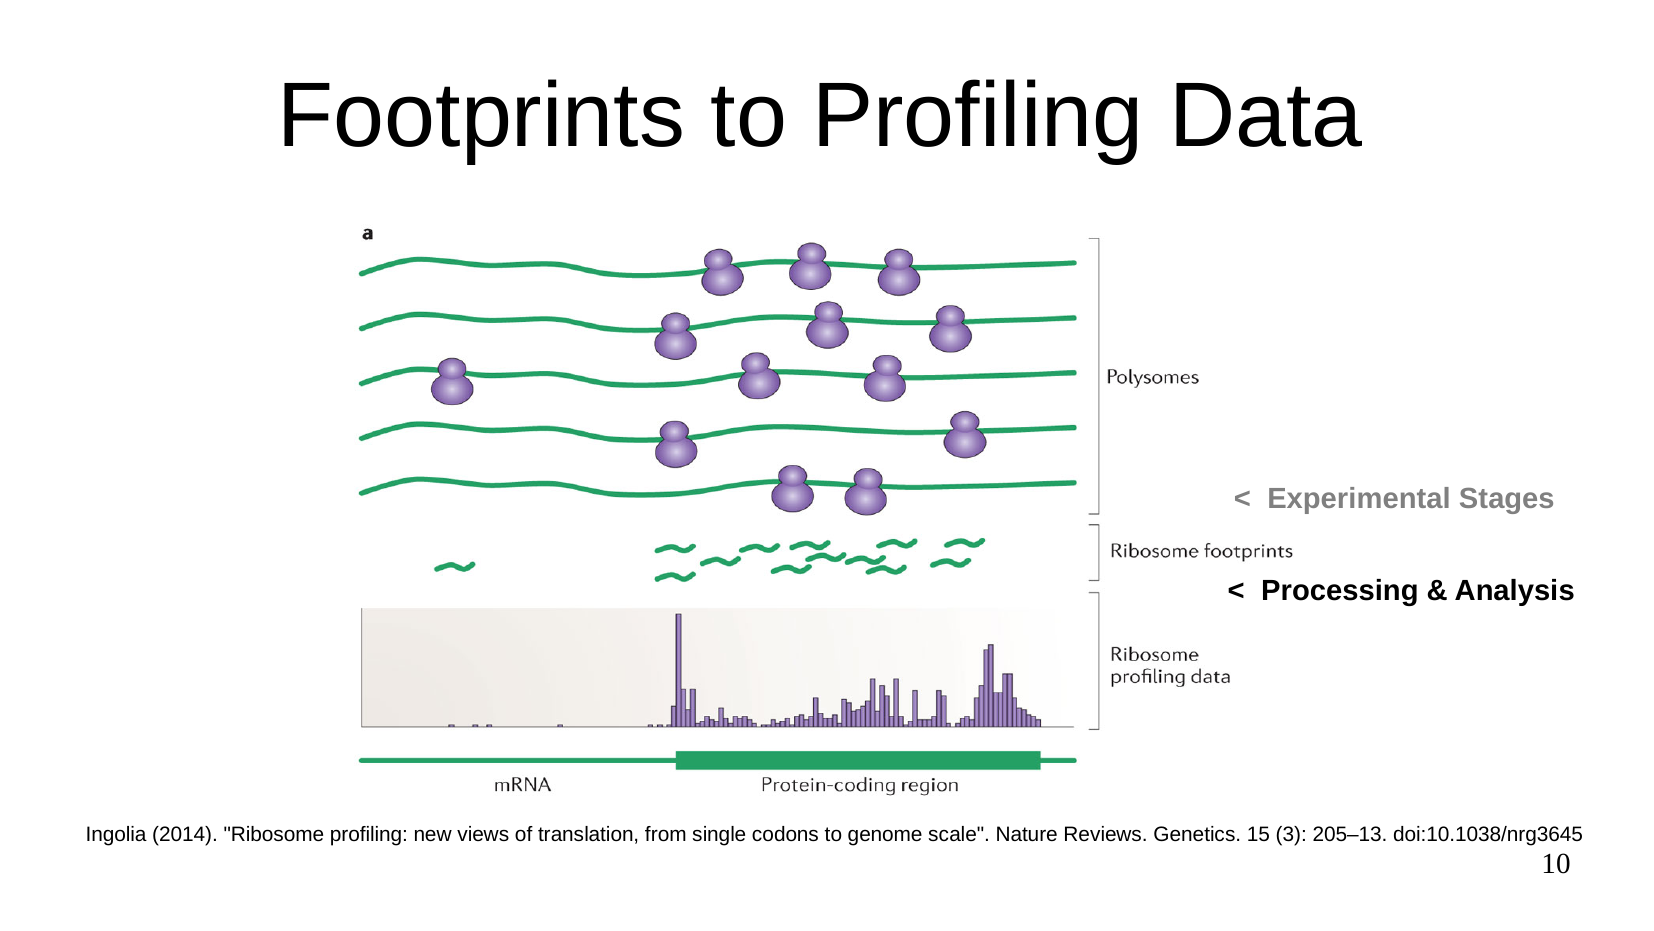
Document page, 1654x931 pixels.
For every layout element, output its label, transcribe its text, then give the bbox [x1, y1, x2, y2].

title Footprints to Profiling Data [35, 12, 1607, 218]
text_box Ingolia (2014). "Ribosome profiling: new views of translation, from single codons to genome scale". Nature Reviews. Genetics. 15 (3): 205–13. doi:10.1038/nrg3645 [70, 814, 1607, 863]
picture [354, 224, 1300, 814]
text_box < Processing & Analysis [1204, 566, 1595, 615]
text_box < Experimental Stages [1210, 474, 1577, 532]
